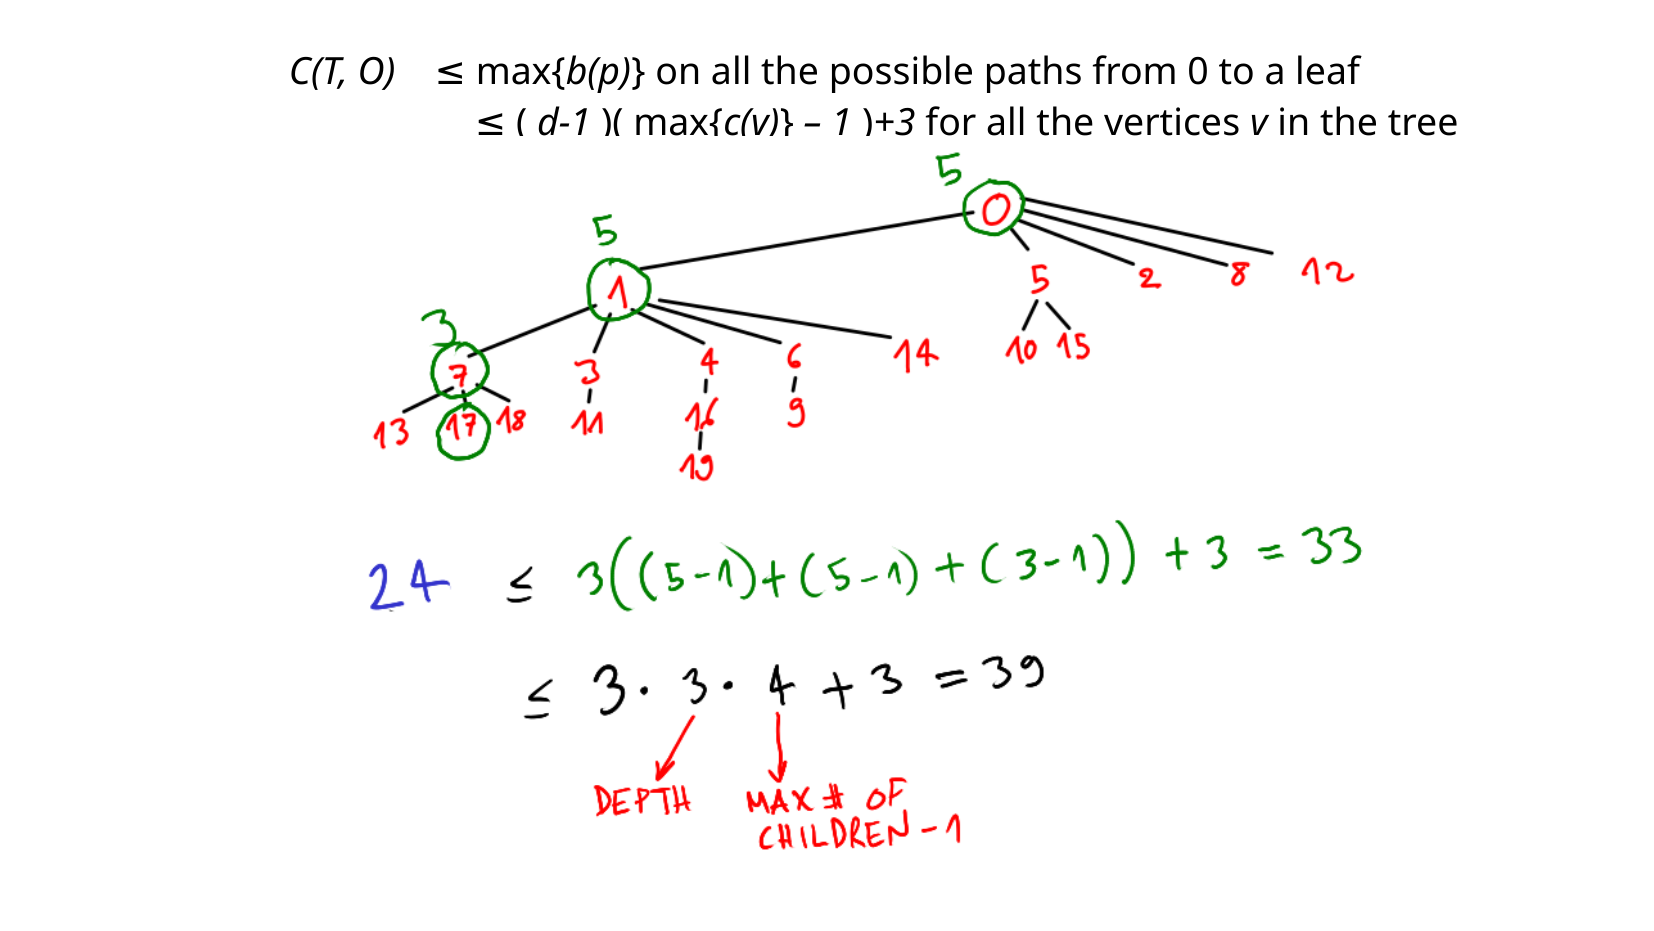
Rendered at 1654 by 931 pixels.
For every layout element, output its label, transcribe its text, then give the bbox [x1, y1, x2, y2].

picture [337, 136, 1388, 856]
text_box C(T, O) ≤ max{b(p)} on all the possible paths from 0 to a leaf ≤ ( d-1 )( max{c(v)} – 1 )+3 for all the vertices v in the tree [75, 37, 1576, 151]
